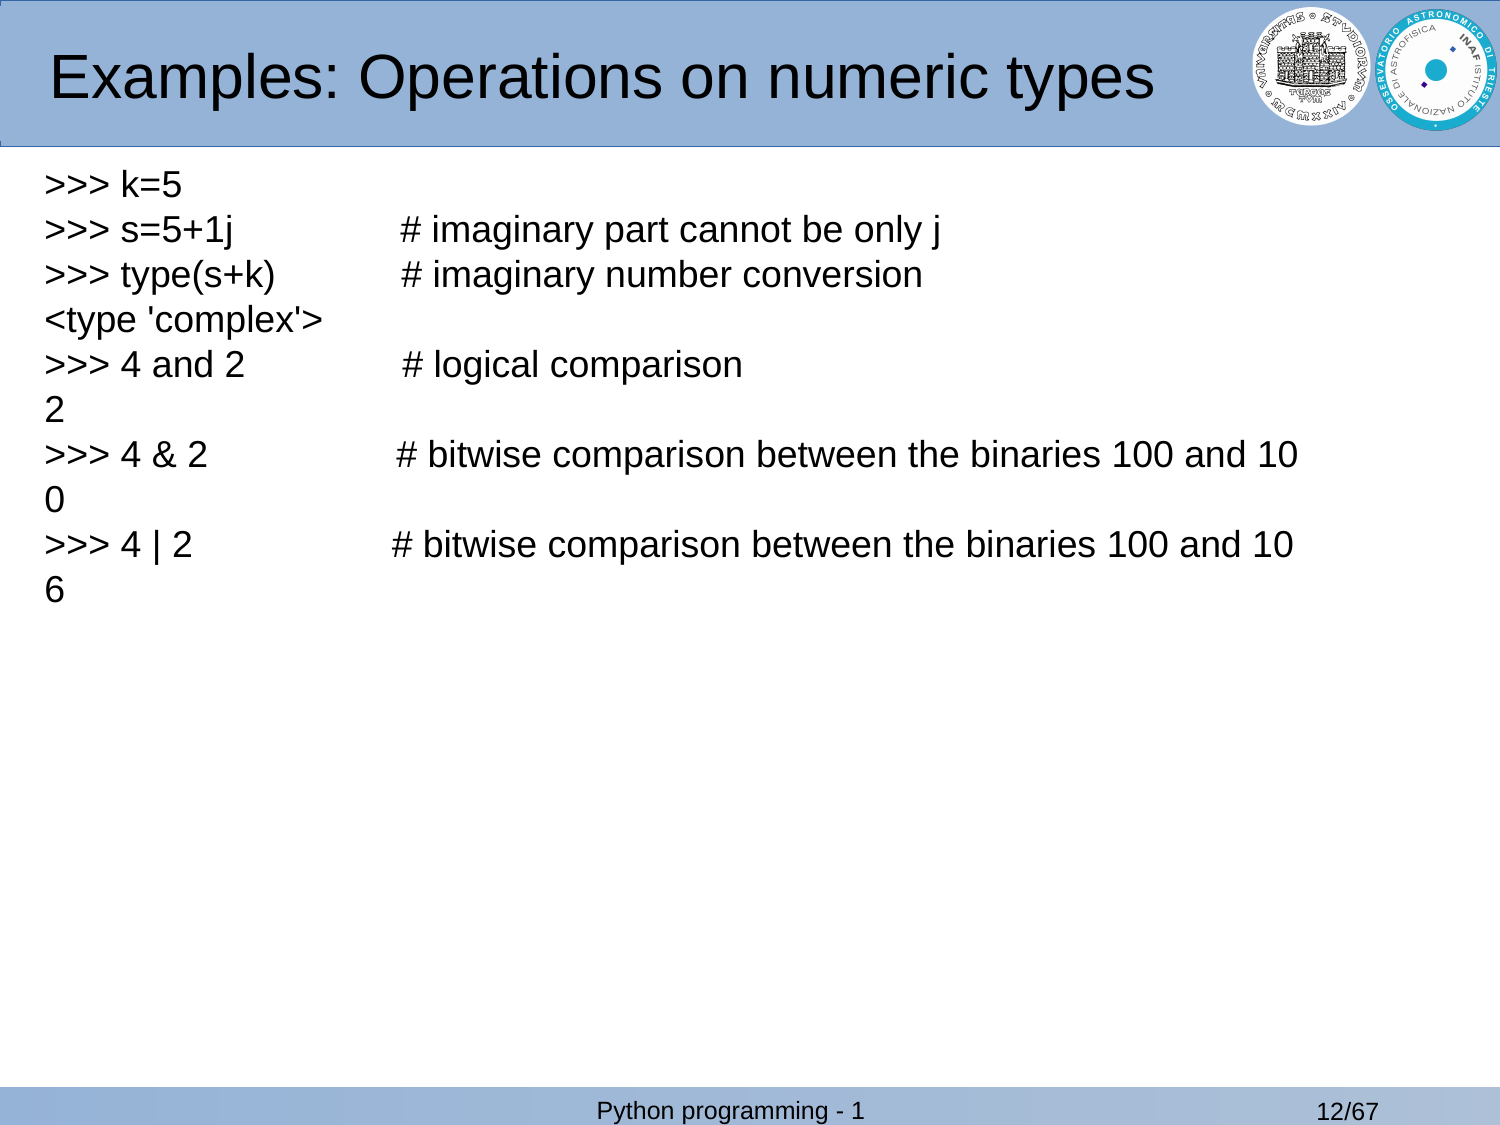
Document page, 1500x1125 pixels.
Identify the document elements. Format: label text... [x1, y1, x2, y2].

picture [1253, 0, 1500, 152]
list >>> k=5 >>> s=5+1j # imaginary part cannot be only j >>> type(s+k) # imaginary number conversion <type 'complex'> >>> 4 and 2 # logical comparison 2 >>> 4 & 2 # bitwise comparison between the binaries 100 and 10 0 >>> 4 | 2 # bitwise comparison between the binaries 100 and 10 6 [29, 152, 1500, 1065]
text_box Examples: Operations on numeric types [0, 5, 1253, 141]
